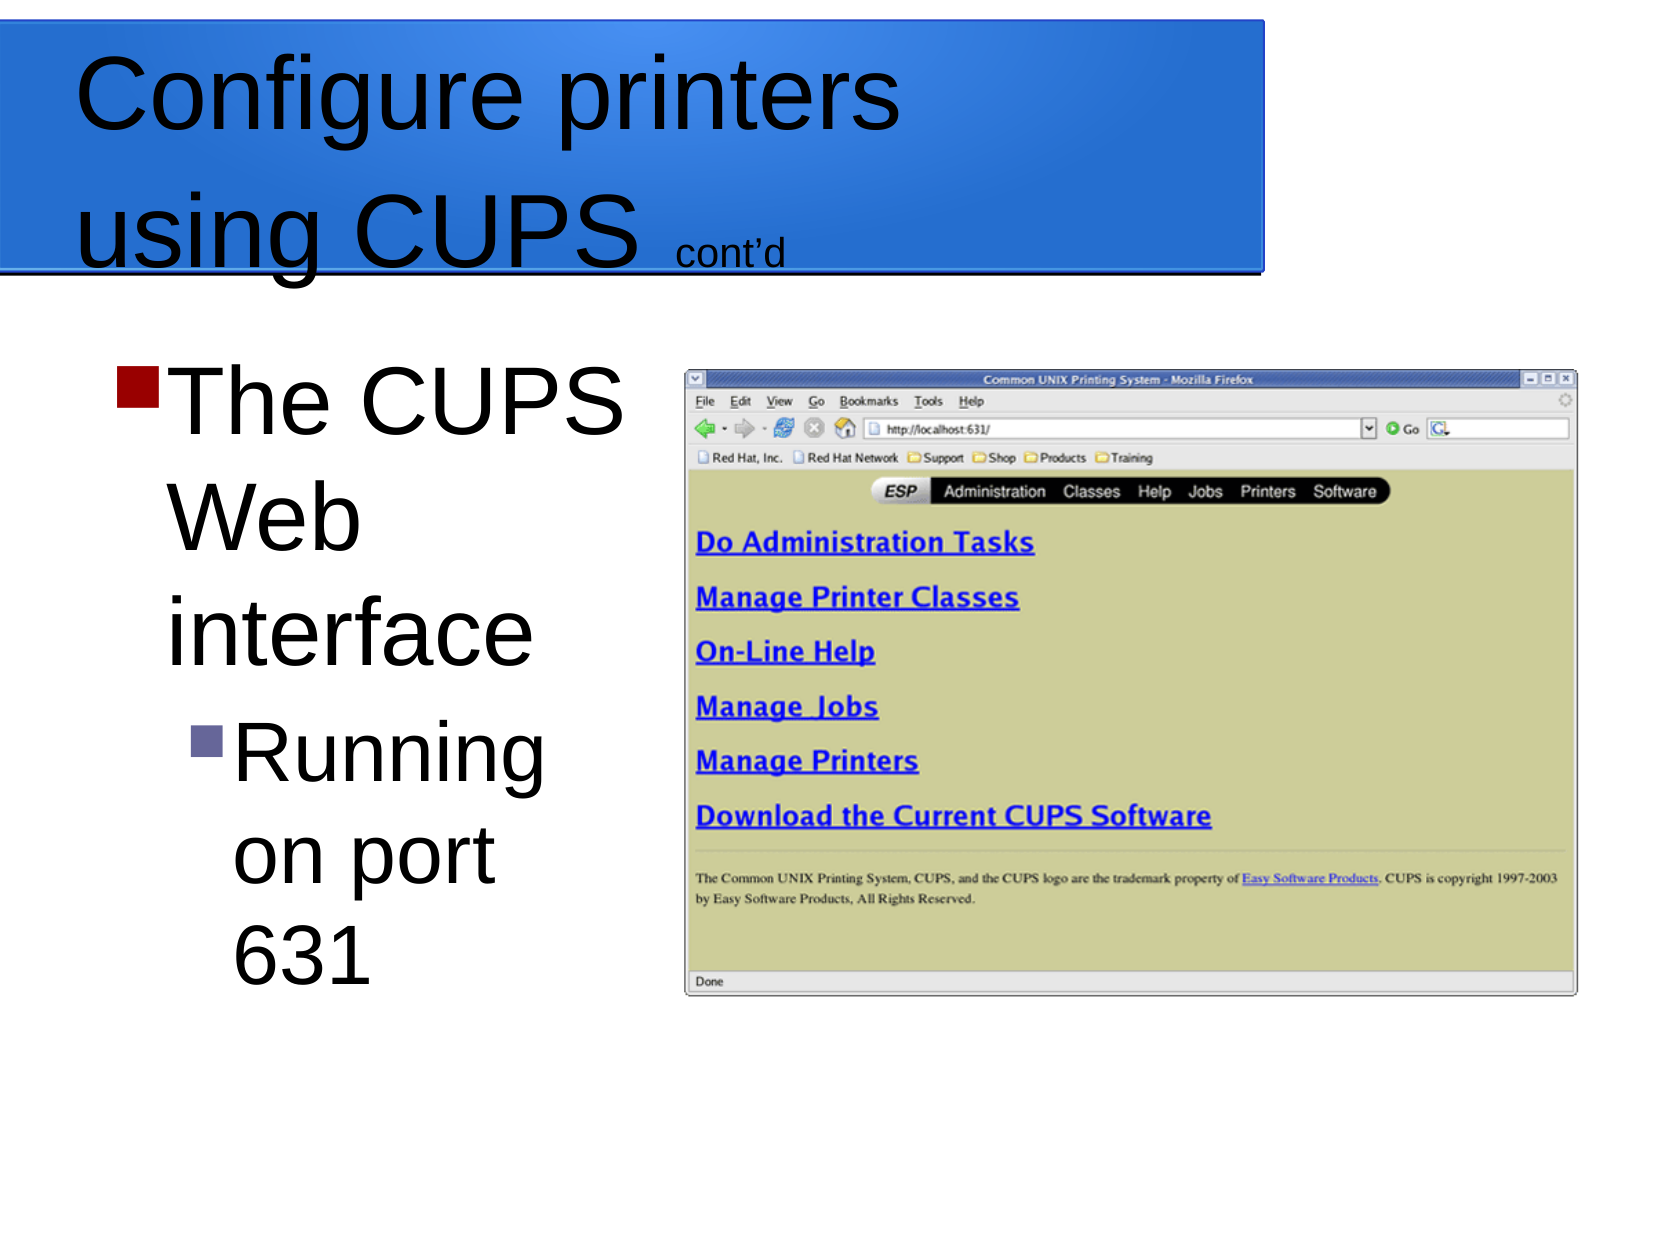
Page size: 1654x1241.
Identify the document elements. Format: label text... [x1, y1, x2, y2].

list The CUPS Web interface Running on port 631 [96, 330, 658, 1061]
title Configure printers using CUPS cont’d [60, 18, 1535, 226]
picture [683, 369, 1581, 998]
